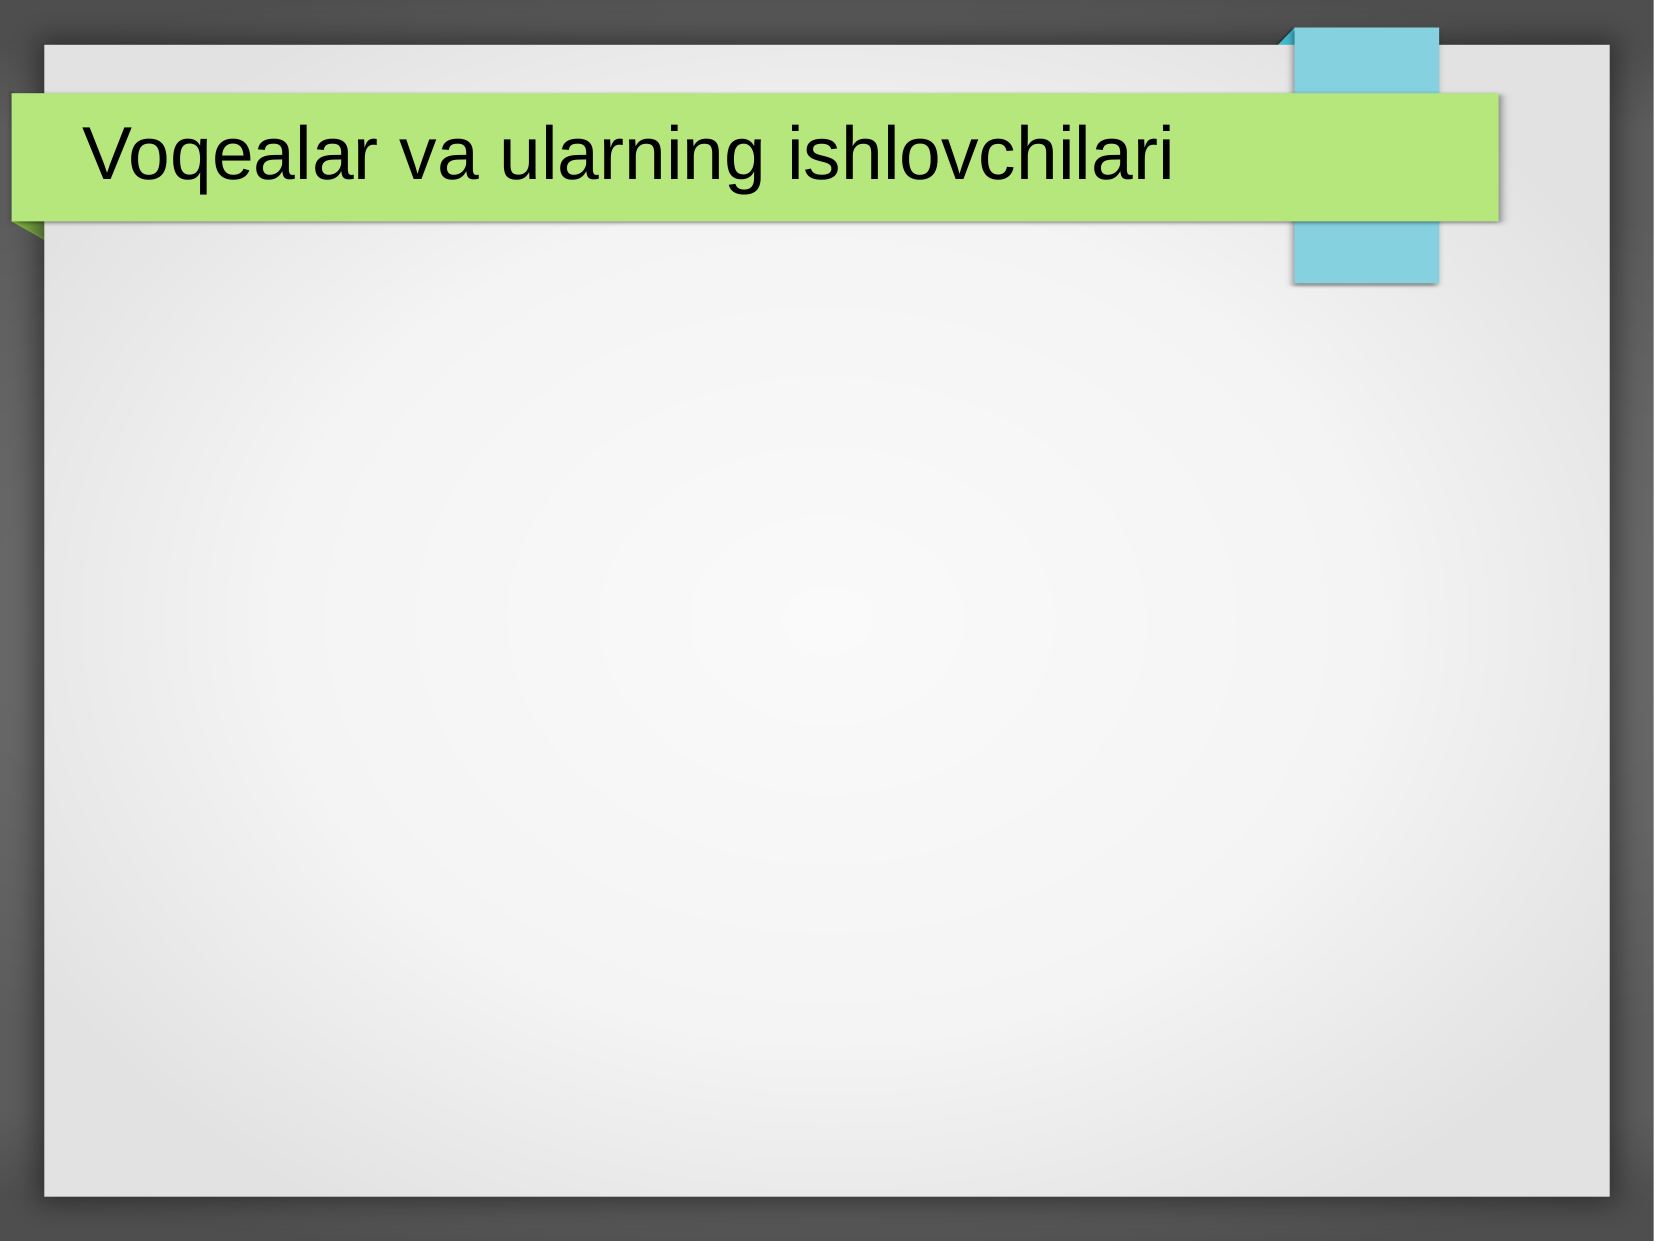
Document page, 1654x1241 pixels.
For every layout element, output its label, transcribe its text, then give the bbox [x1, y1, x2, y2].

picture [0, 0, 1654, 1241]
title Voqealar va ularning ishlovchilari [82, 94, 1264, 213]
